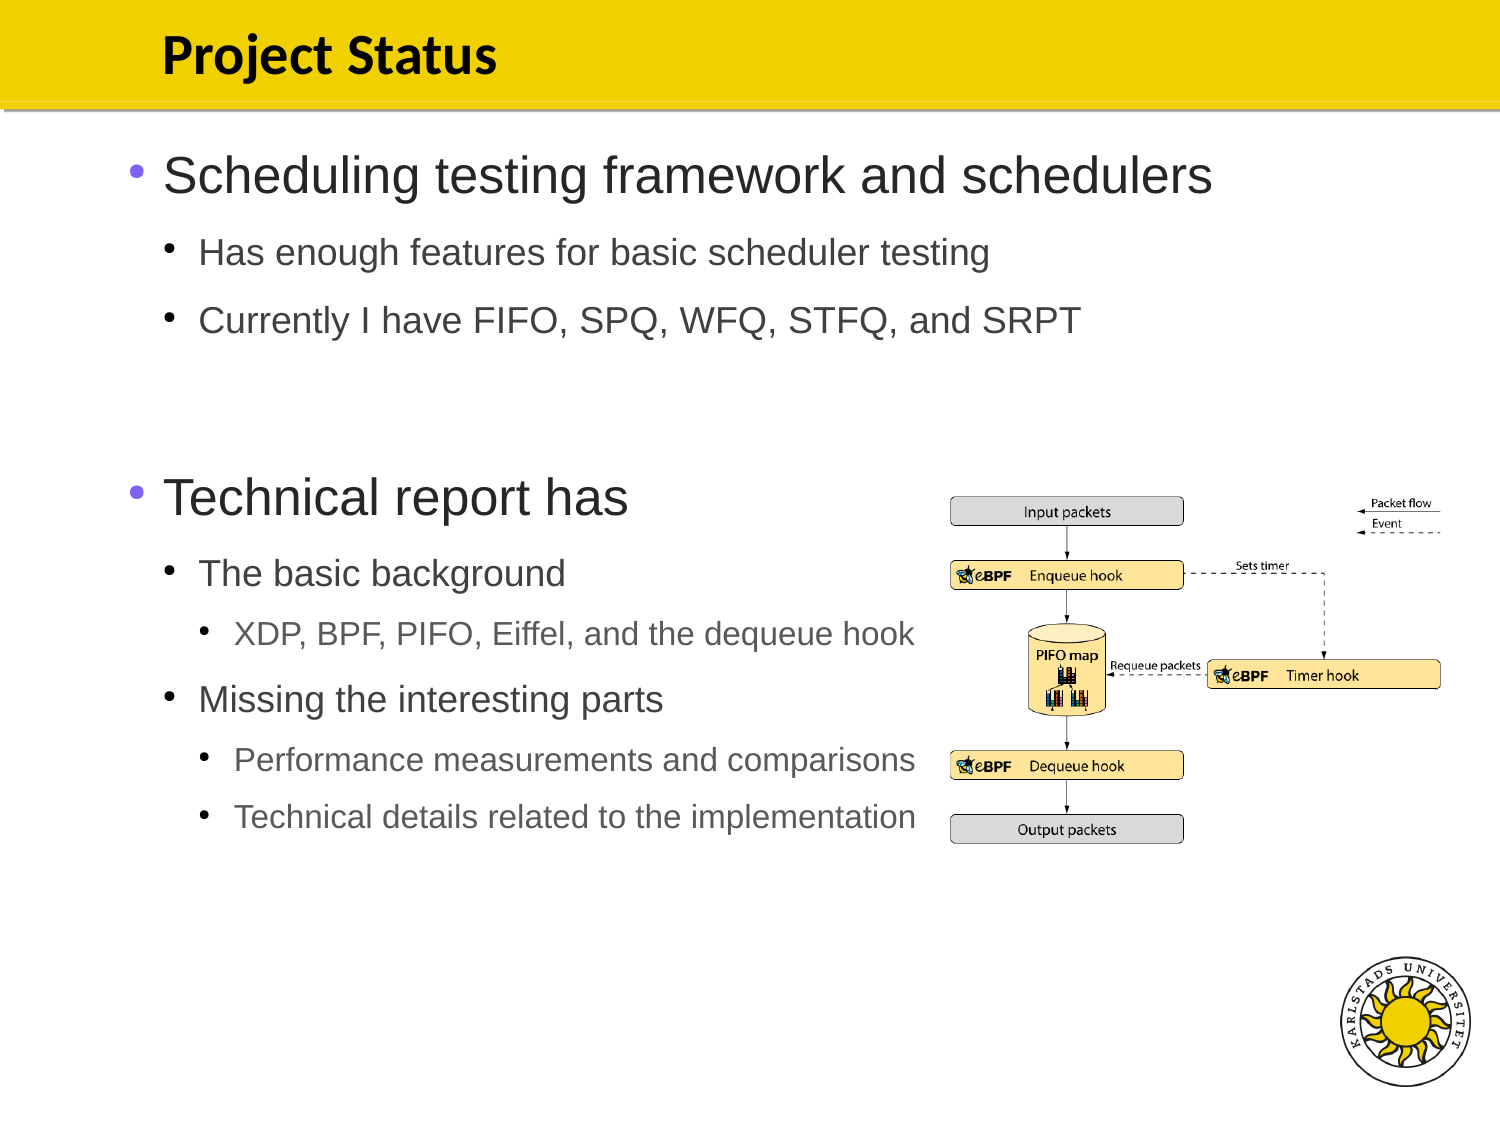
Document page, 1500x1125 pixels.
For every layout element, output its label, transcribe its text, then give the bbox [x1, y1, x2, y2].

picture [1340, 948, 1471, 1095]
title Project Status [112, 0, 1388, 102]
picture [941, 490, 1456, 854]
list Scheduling testing framework and schedulers Has enough features for basic scheduler testing Currently I have FIFO, SPQ, WFQ, STFQ, and SRPT Technical report has The basic background XDP, BPF, PIFO, Eiffel, and the dequeue hook Missing the interesting parts Performance measurements and comparisons Technical details related to the implementation [112, 0, 1471, 936]
